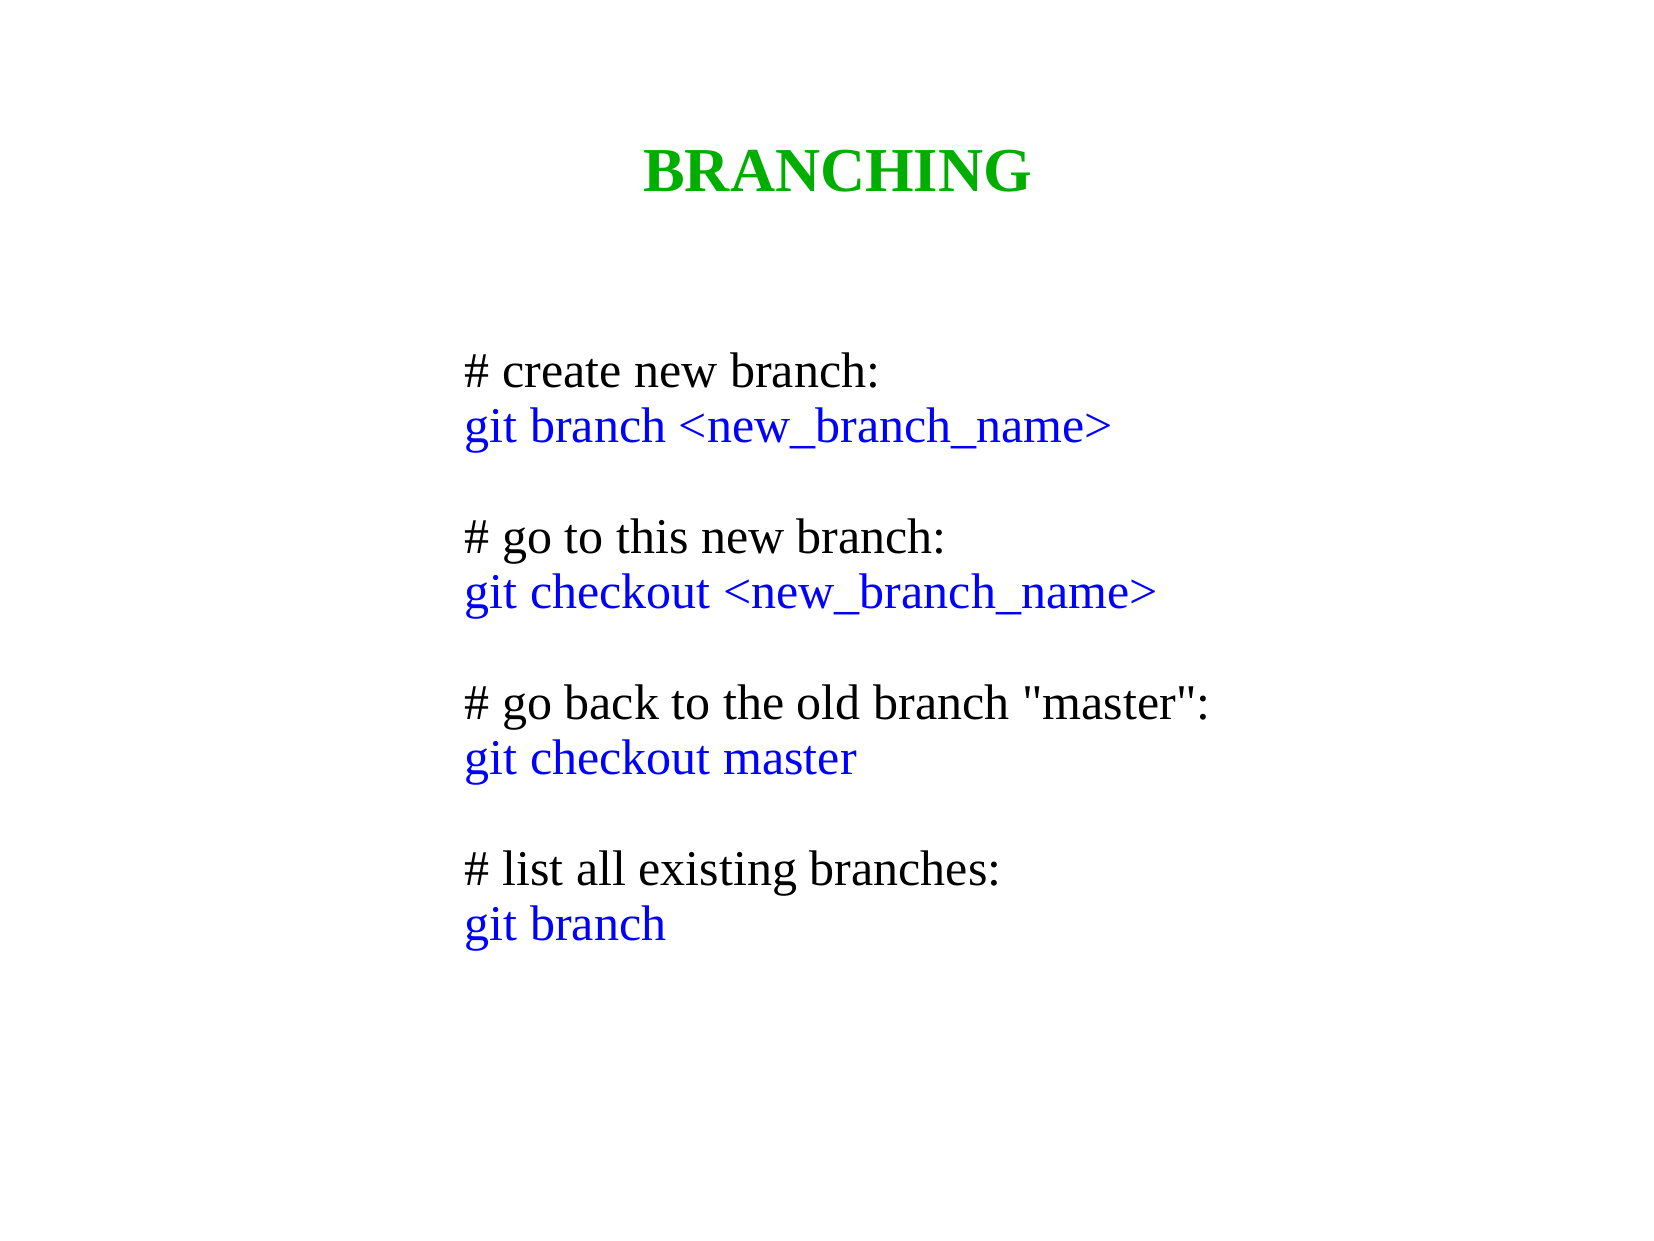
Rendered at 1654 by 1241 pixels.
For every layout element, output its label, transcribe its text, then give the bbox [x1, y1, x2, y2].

text_box BRANCHING # create new branch: git branch <new_branch_name> # go to this new branch: git checkout <new_branch_name> # go back to the old branch "master": git checkout master # list all existing branches: git branch [450, 45, 1654, 1186]
